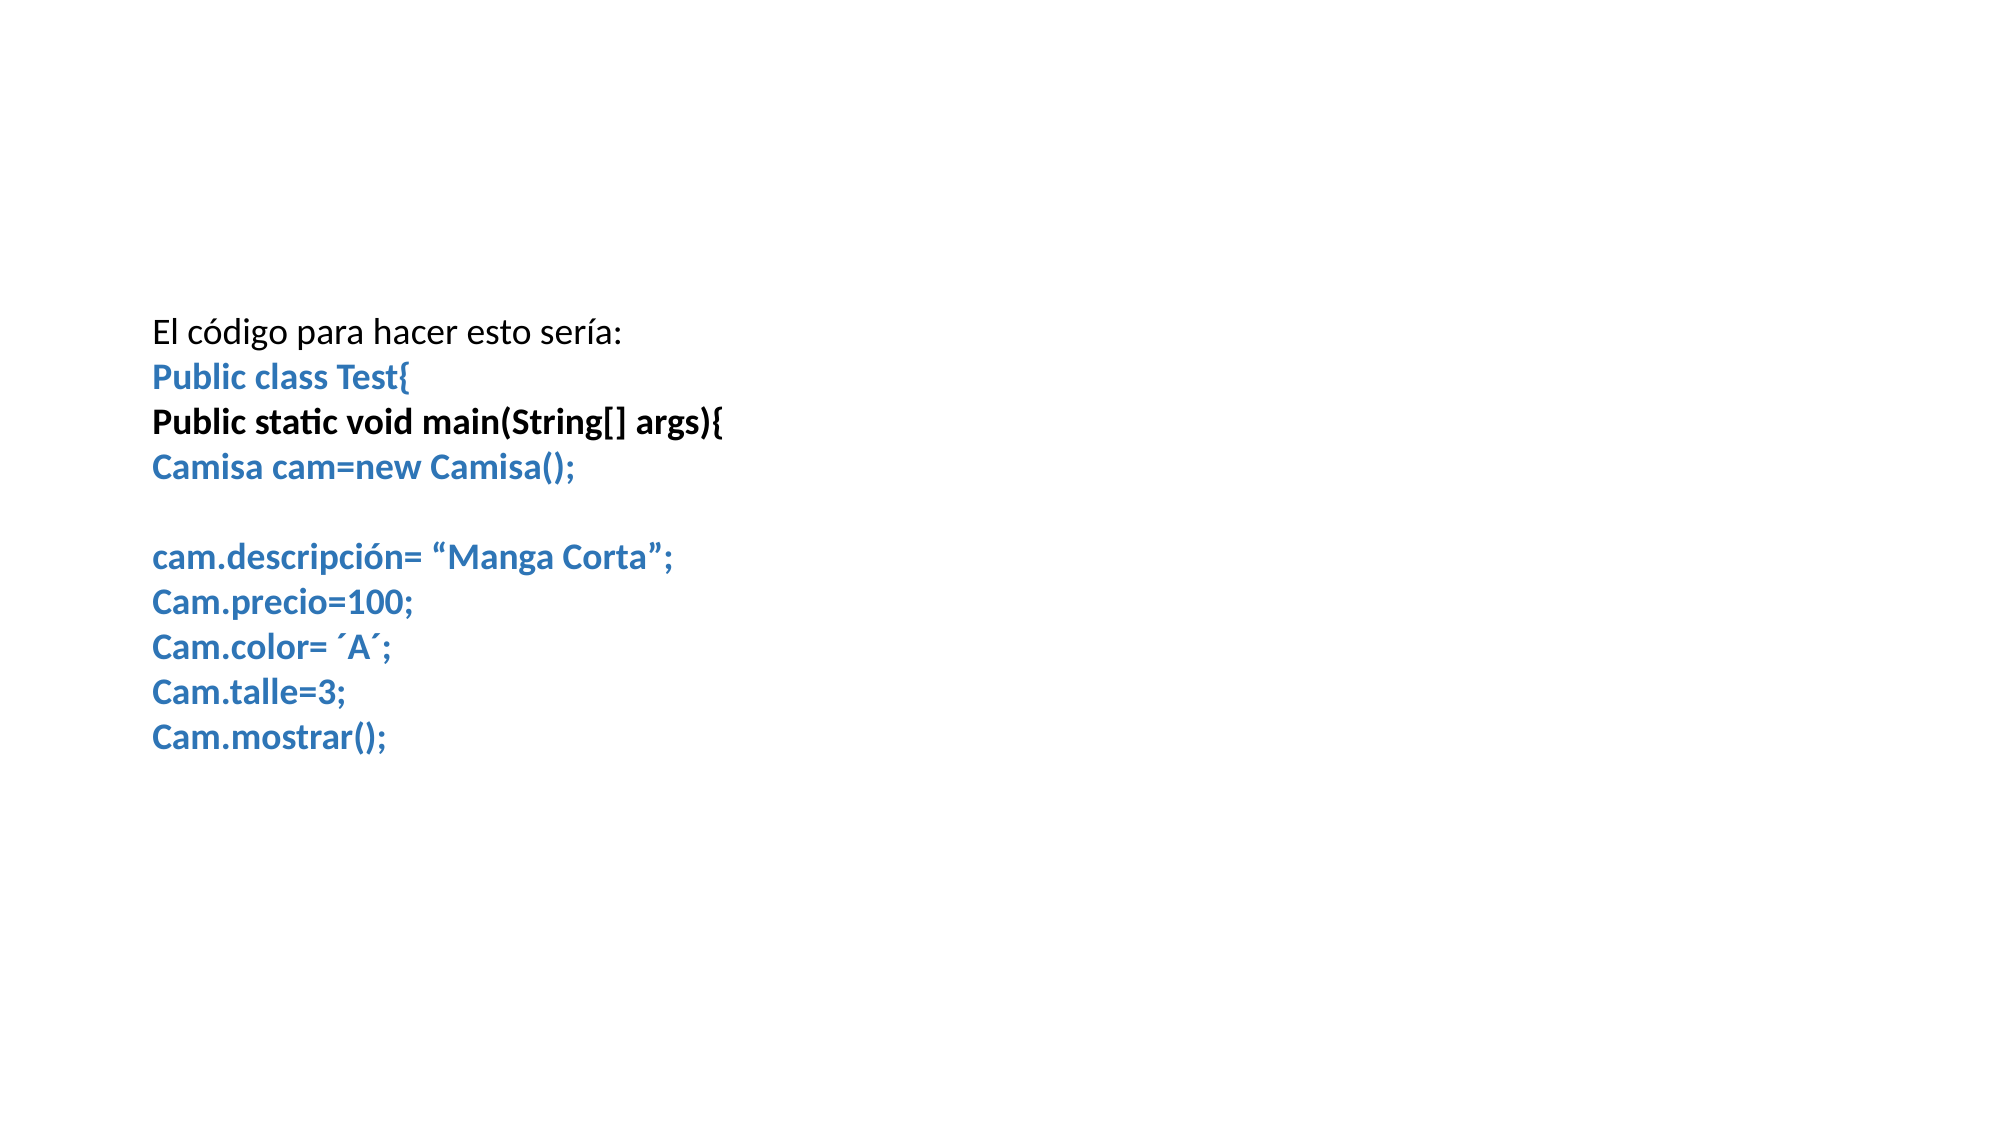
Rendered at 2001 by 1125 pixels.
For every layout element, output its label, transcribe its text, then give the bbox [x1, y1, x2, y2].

text_box El código para hacer esto sería: Public class Test{ Public static void main(String[] args){ Camisa cam=new Camisa(); cam.descripción= “Manga Corta”; Cam.precio=100; Cam.color= ´A´; Cam.talle=3; Cam.mostrar(); [137, 299, 1862, 1013]
